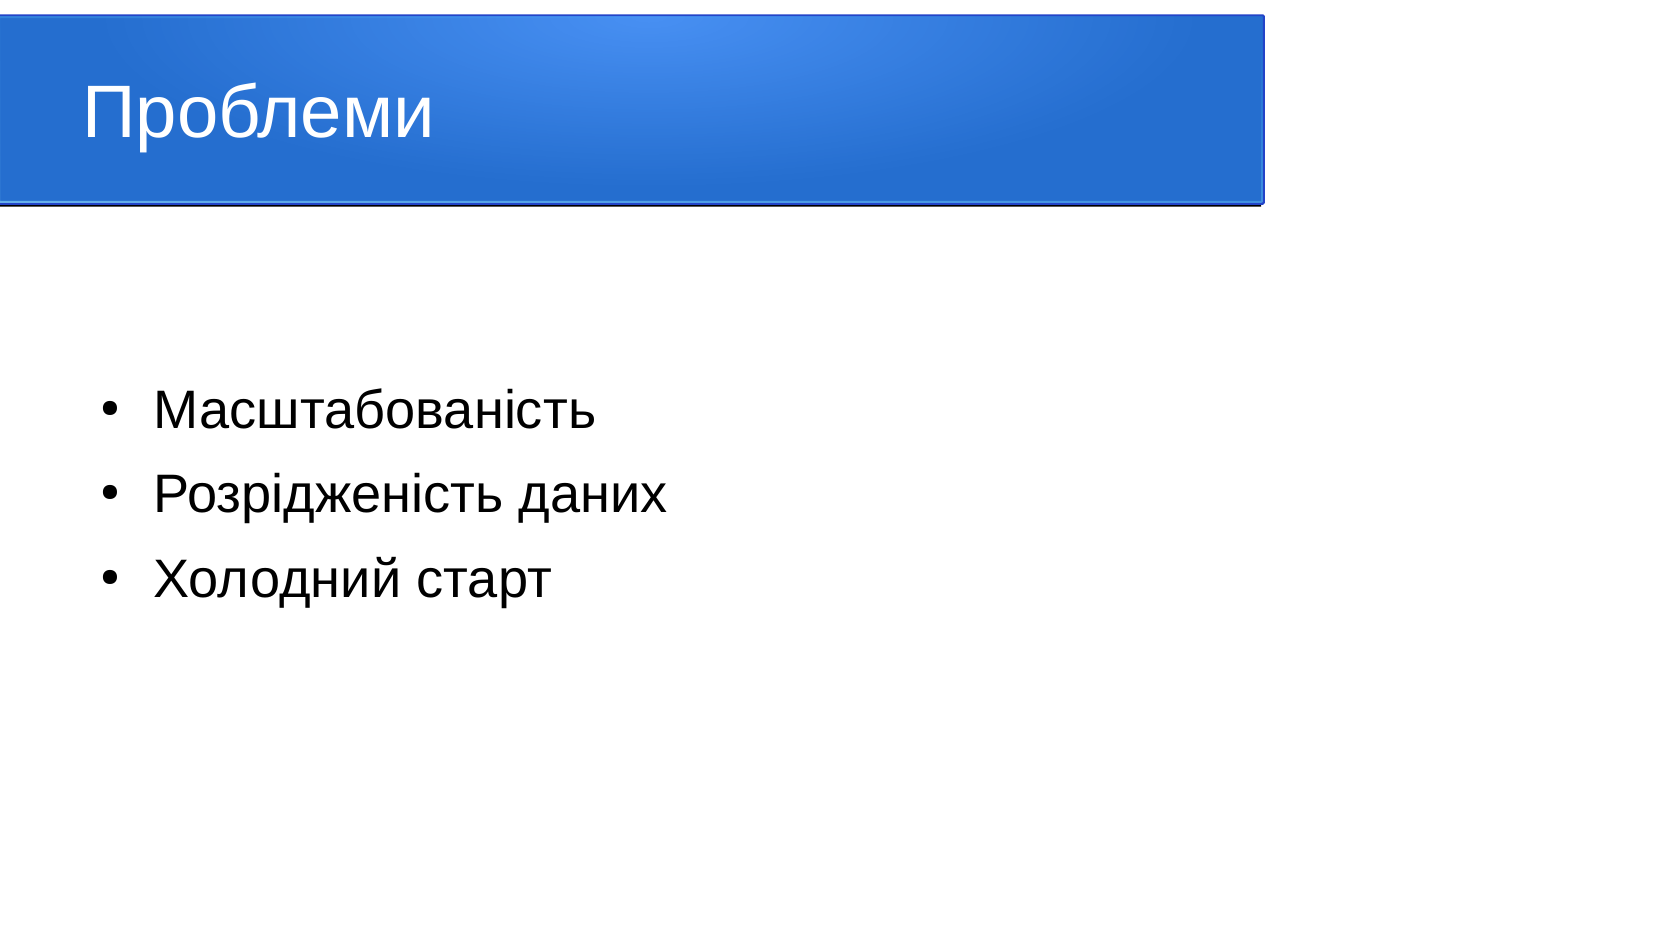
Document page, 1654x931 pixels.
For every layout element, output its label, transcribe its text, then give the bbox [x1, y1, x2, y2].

list Масштабованість Розрідженість даних Холодний старт [82, 224, 1571, 764]
title Проблеми [82, 35, 1235, 189]
